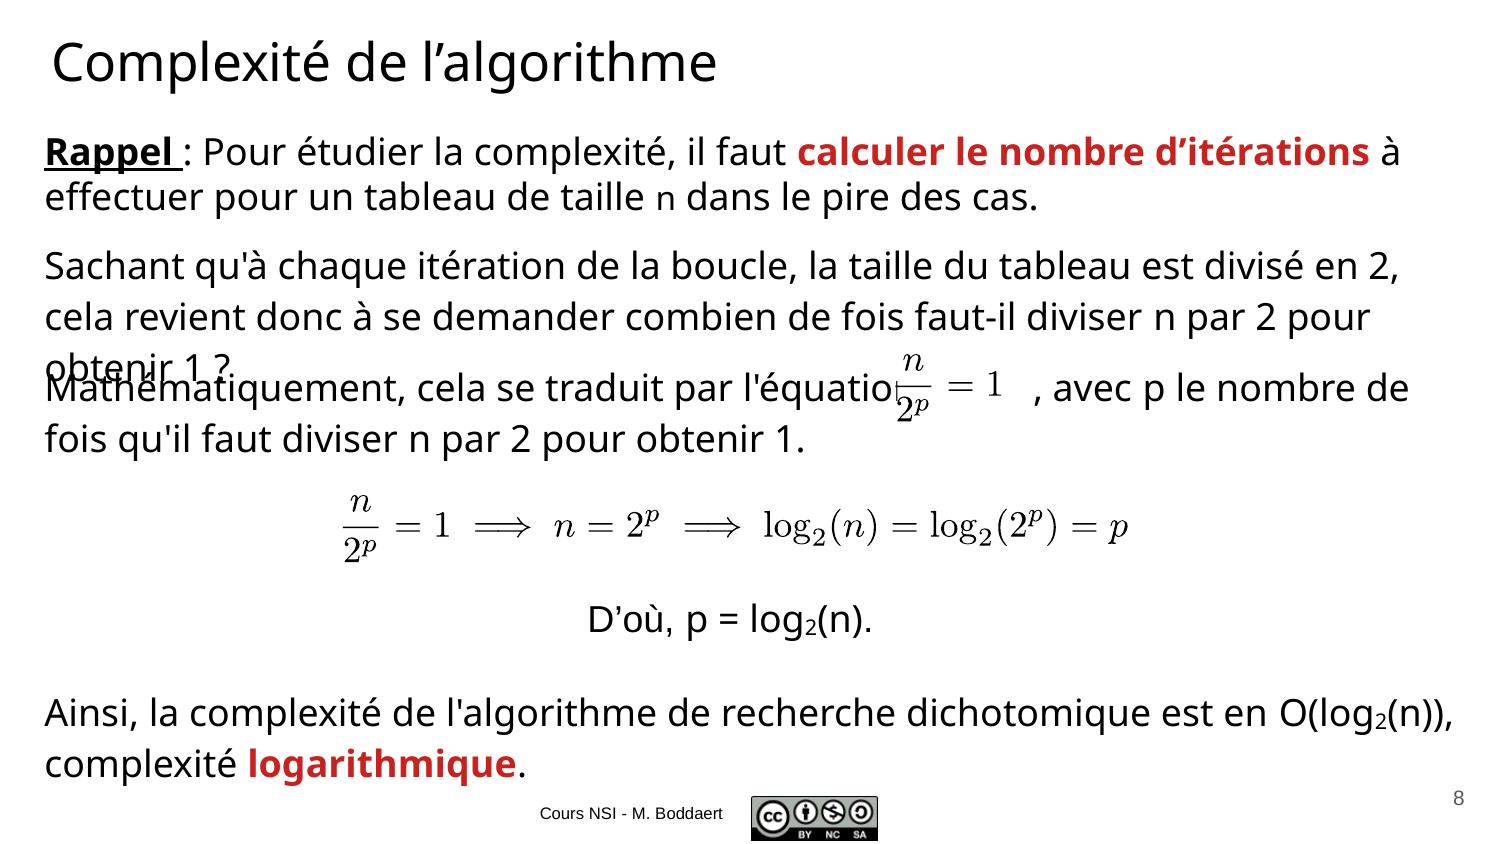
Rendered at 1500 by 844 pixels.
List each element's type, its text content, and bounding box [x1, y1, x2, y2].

title Complexité de l’algorithme [51, 13, 1449, 108]
picture [751, 796, 878, 841]
text_box Rappel : Pour étudier la complexité, il faut calculer le nombre d’itérations à effectuer pour un tableau de taille n dans le pire des cas. [29, 468, 1477, 679]
text_box Rappel : Pour étudier la complexité, il faut calculer le nombre d’itérations à effectuer pour un tableau de taille n dans le pire des cas. [29, 120, 1477, 231]
text_box Sachant qu'à chaque itération de la boucle, la taille du tableau est divisé en 2, cela revient donc à se demander combien de fois faut-il diviser n par 2 pour obtenir 1 ? [29, 231, 1477, 353]
text_box Ainsi, la complexité de l'algorithme de recherche dichotomique est en O(log2(n)), complexité logarithmique. [29, 679, 1477, 787]
text_box [895, 354, 1002, 422]
text_box Mathématiquement, cela se traduit par l'équation , avec p le nombre de fois qu'il faut diviser n par 2 pour obtenir 1. [29, 353, 1477, 468]
text_box [342, 495, 1128, 563]
slide_number <numéro> [1389, 764, 1480, 830]
text_box D’où, p = log2(n). [572, 584, 900, 649]
